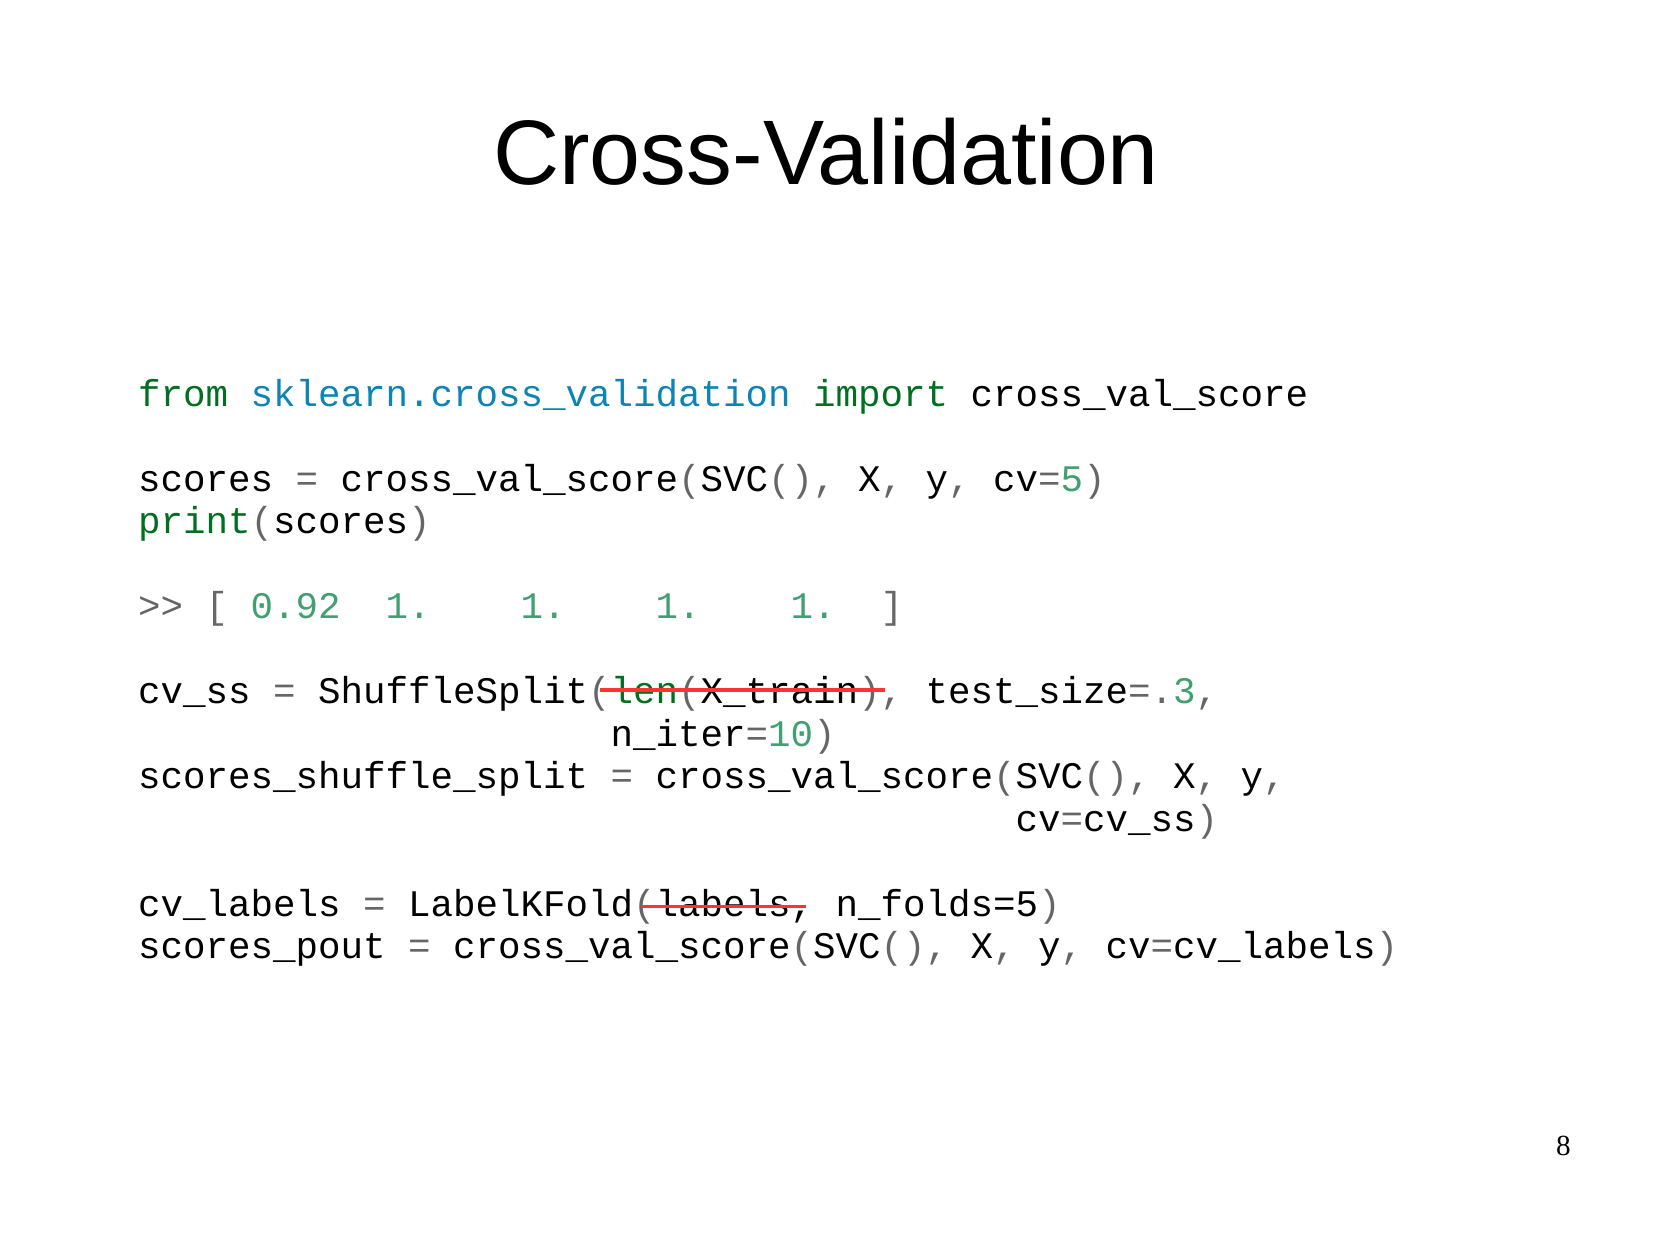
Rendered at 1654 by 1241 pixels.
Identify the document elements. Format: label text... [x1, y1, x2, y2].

title Cross-Validation [82, 49, 1571, 257]
text_box from sklearn.cross_validation import cross_val_score scores = cross_val_score(SVC(), X, y, cv=5) print(scores) >> [ 0.92 1. 1. 1. 1. ] cv_ss = ShuffleSplit(len(X_train), test_size=.3, n_iter=10) scores_shuffle_split = cross_val_score(SVC(), X, y, cv=cv_ss) cv_labels = LabelKFold(labels, n_folds=5) scores_pout = cross_val_score(SVC(), X, y, cv=cv_labels) [138, 374, 1414, 1060]
